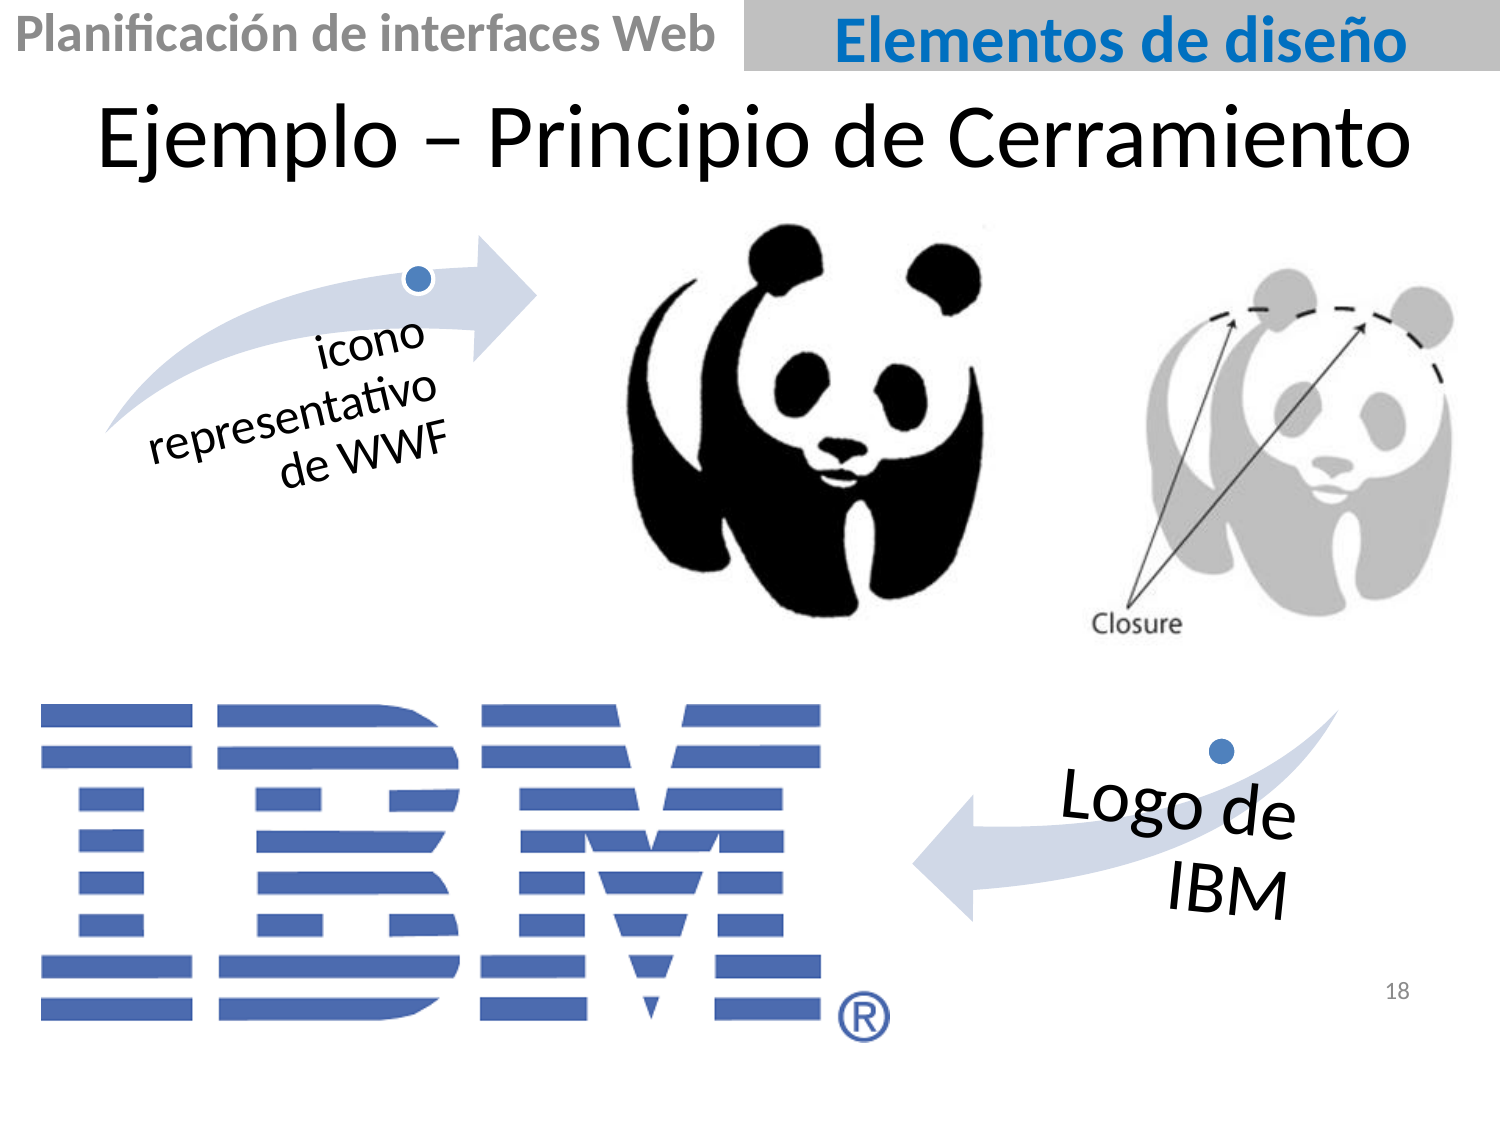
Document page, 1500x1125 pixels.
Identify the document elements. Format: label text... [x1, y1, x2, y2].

slide_number <número> [1074, 959, 1425, 1020]
title Elementos de diseño [744, 0, 1500, 71]
text_box [182, 235, 537, 363]
picture [41, 704, 890, 1043]
text_box icono representativo de WWF [106, 288, 478, 551]
text_box [912, 794, 974, 912]
text_box [1206, 736, 1237, 760]
text_box [1271, 709, 1339, 767]
text_box [105, 422, 113, 434]
title Ejemplo – Principio de Cerramiento [80, 60, 1431, 225]
picture [620, 220, 1459, 674]
text_box Logo de IBM [961, 736, 1329, 954]
title Planificación de interfaces Web [0, 0, 744, 60]
